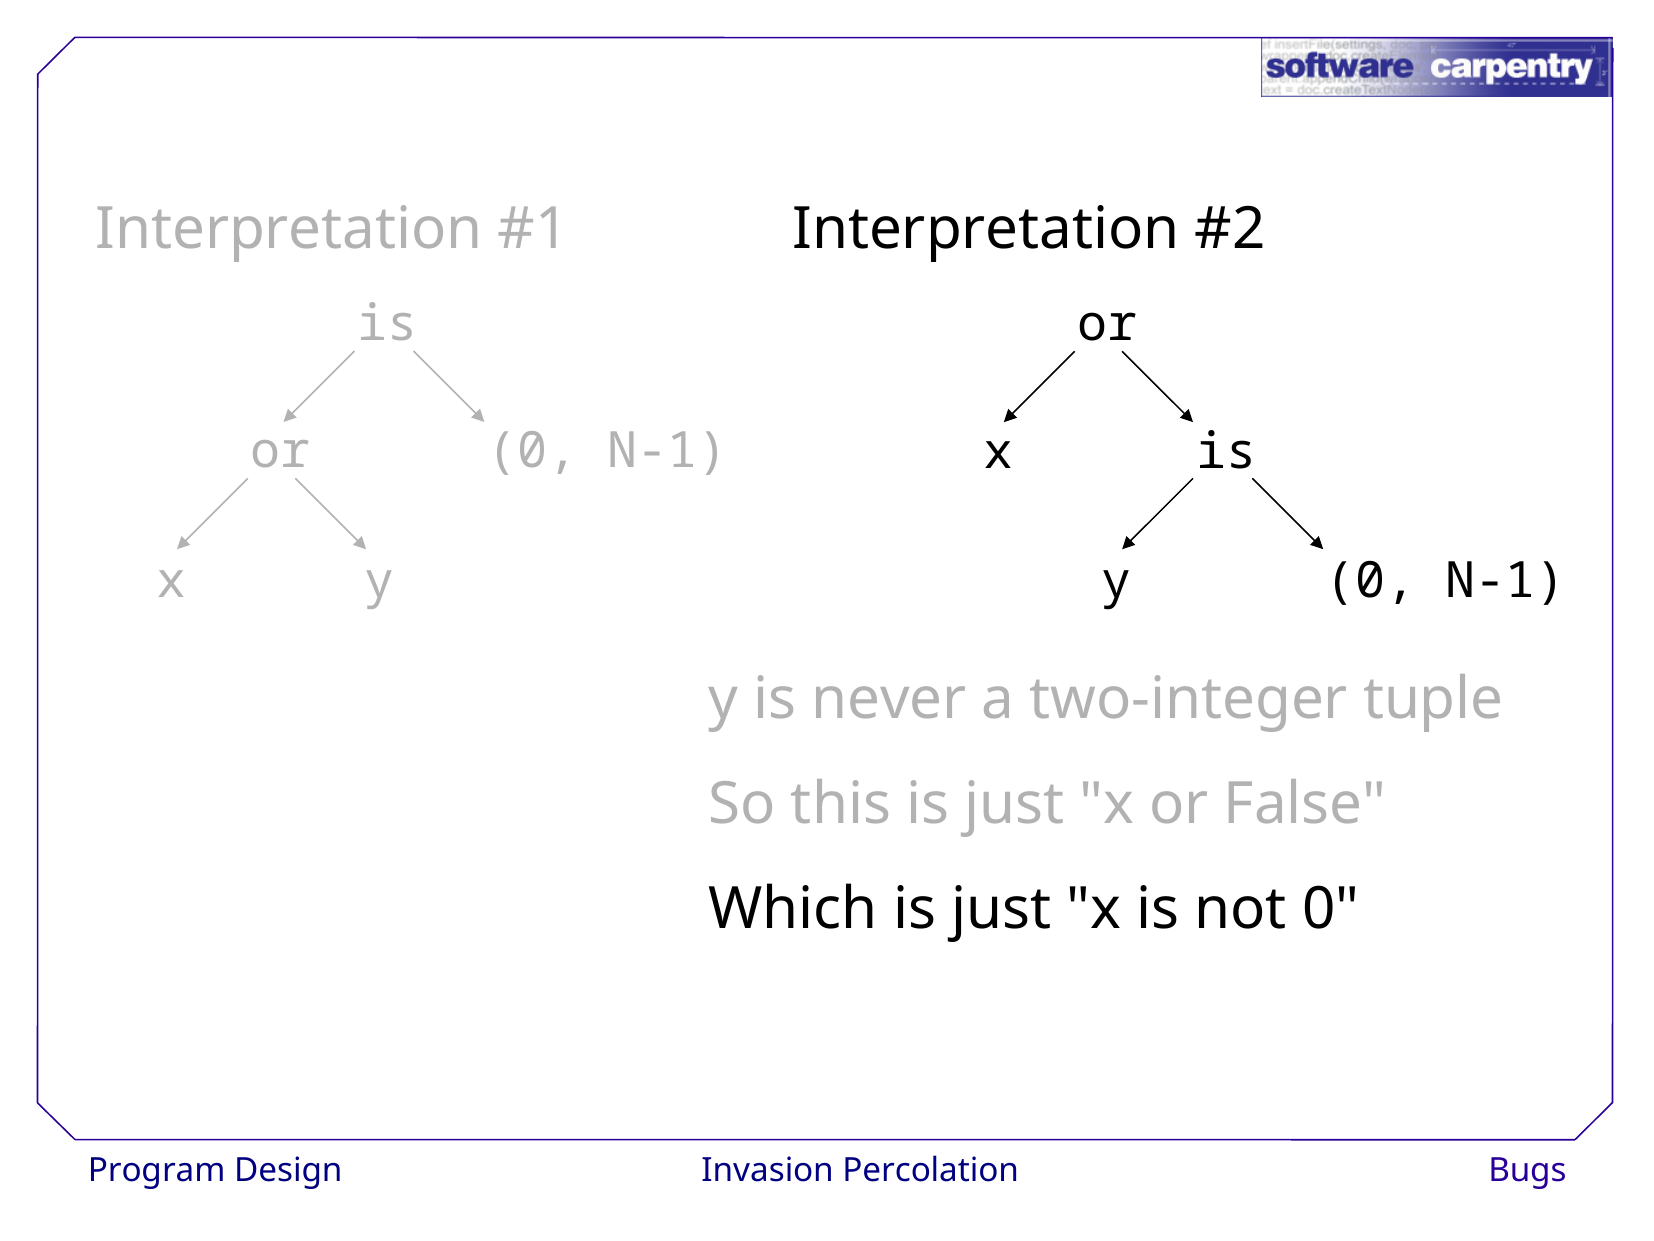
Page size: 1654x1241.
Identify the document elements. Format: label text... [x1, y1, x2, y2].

text_box is [342, 268, 414, 352]
text_box x [968, 395, 1021, 479]
text_box (0, N-1) [472, 395, 697, 479]
text_box y [1086, 525, 1139, 608]
picture [1261, 39, 1613, 97]
text_box y [349, 525, 402, 608]
text_box Interpretation #1 [80, 147, 734, 269]
text_box or [1062, 268, 1134, 352]
text_box (0, N-1) [1311, 525, 1536, 608]
text_box is [1181, 395, 1253, 479]
text_box Interpretation #2 [777, 147, 1431, 269]
text_box or [236, 395, 308, 479]
text_box y is never a two-integer tuple So this is just "x or False" Which is just "x is not 0" [693, 617, 1654, 948]
text_box x [141, 525, 194, 608]
